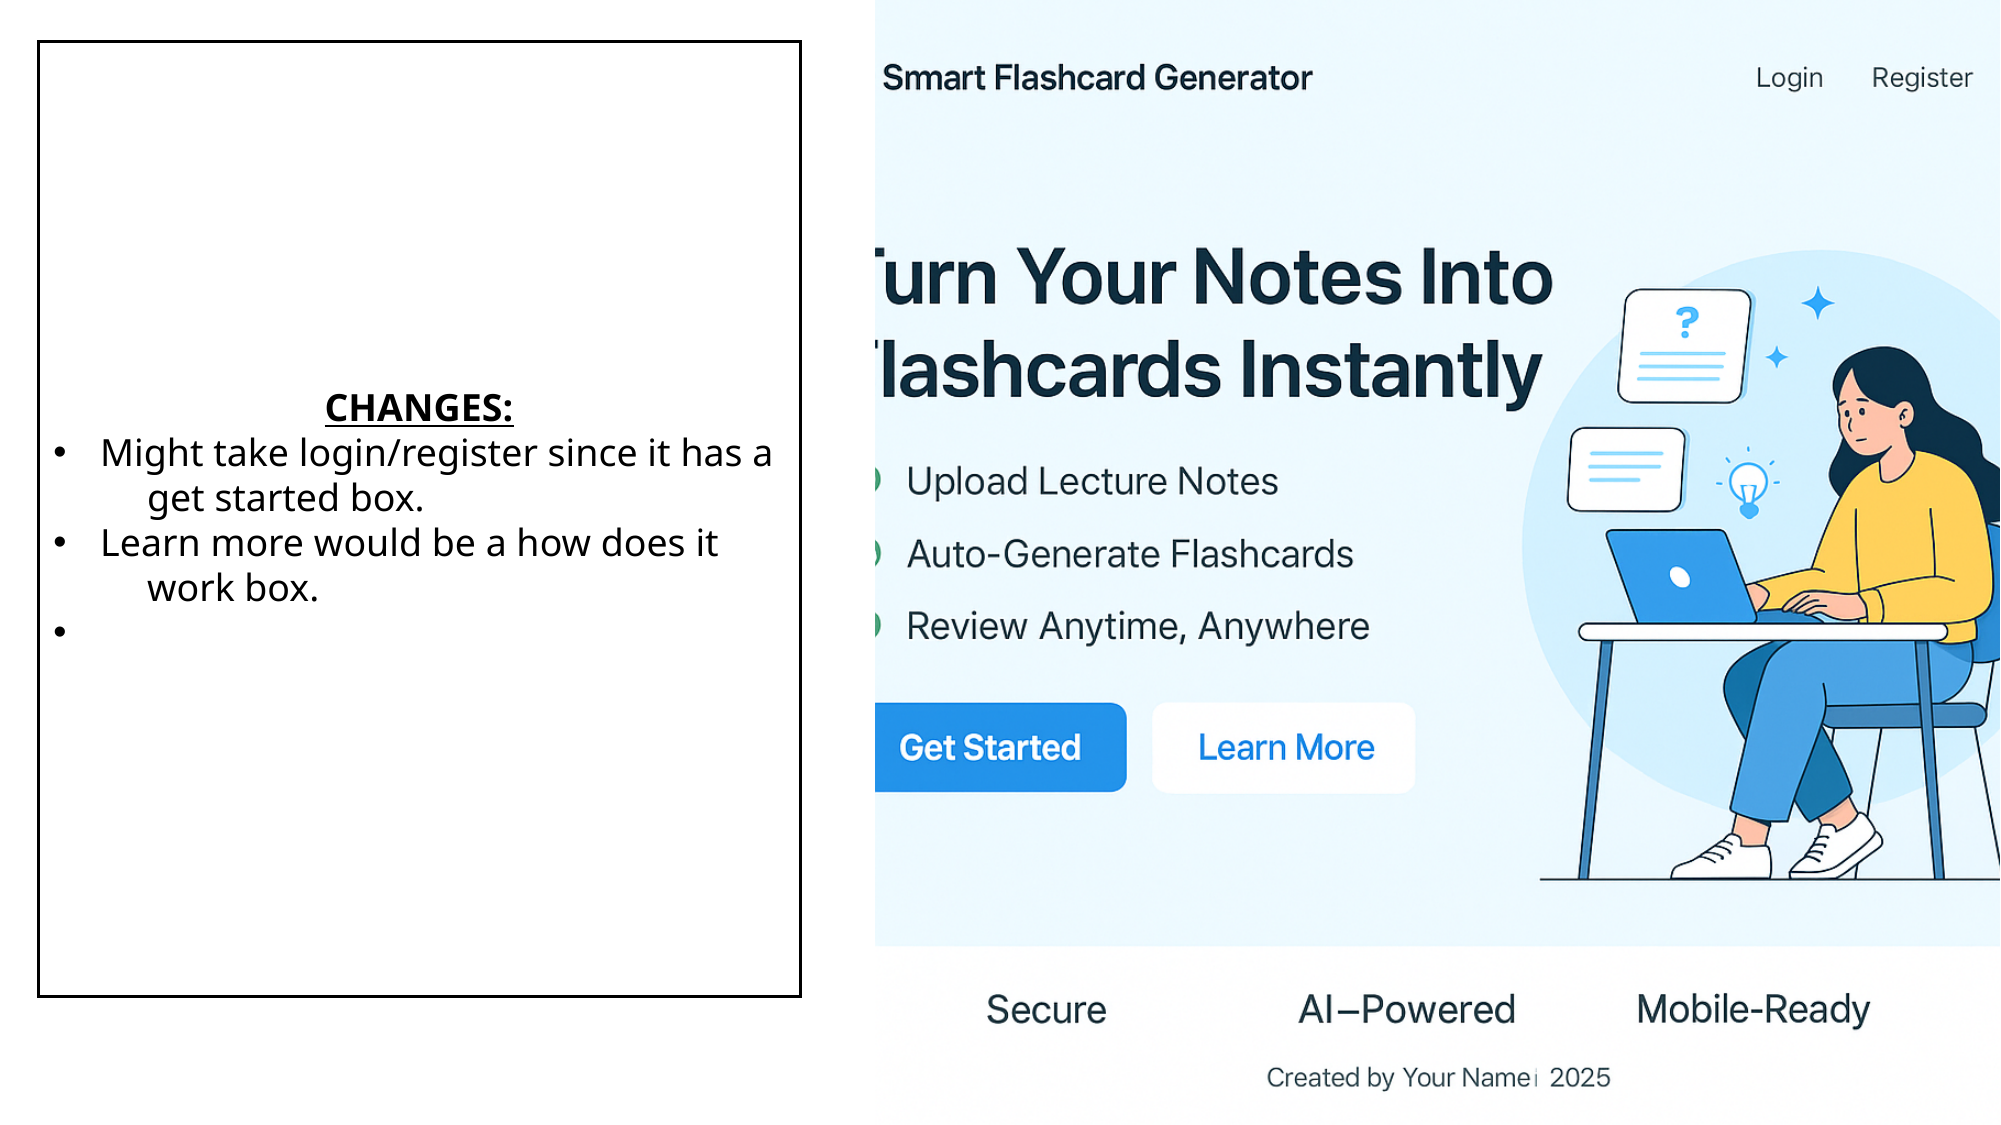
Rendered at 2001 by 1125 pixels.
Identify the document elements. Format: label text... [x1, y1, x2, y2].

text_box CHANGES: Might take login/register since it has a get started box. Learn more would be a how does it work box. [38, 42, 800, 997]
picture [875, 0, 2000, 1125]
